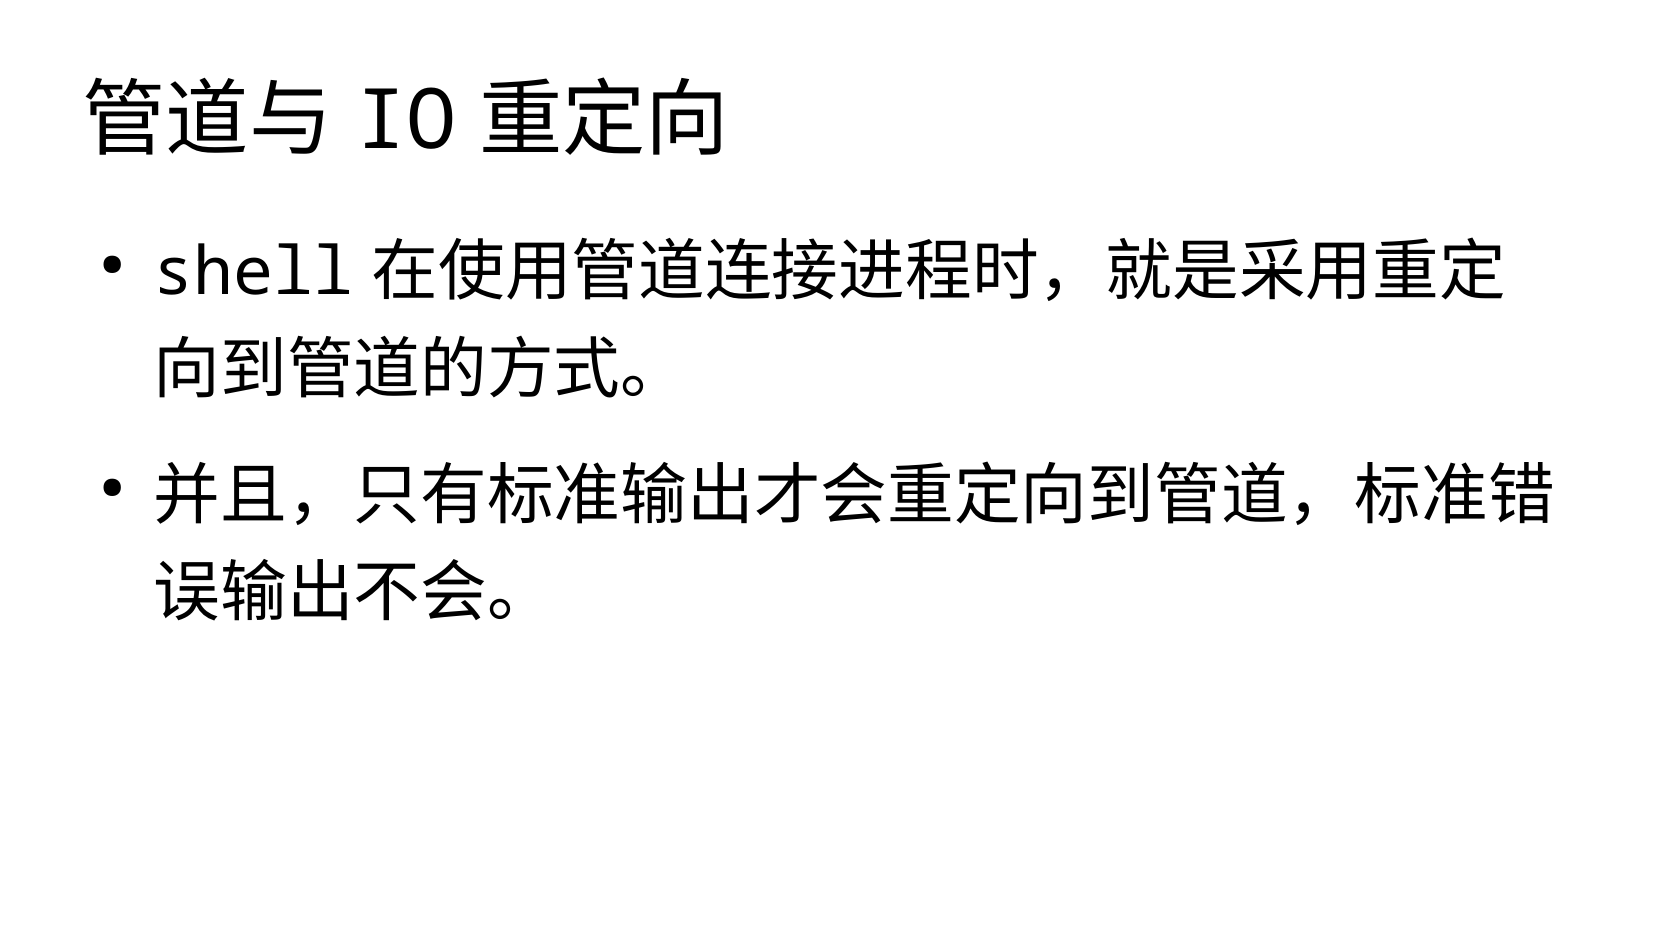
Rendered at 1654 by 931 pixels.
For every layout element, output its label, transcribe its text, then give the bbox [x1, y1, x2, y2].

list shell在使用管道连接进程时，就是采用重定向到管道的方式。 并且，只有标准输出才会重定向到管道，标准错误输出不会。 [82, 217, 1571, 758]
title 管道与IO重定向 [82, 37, 1571, 189]
